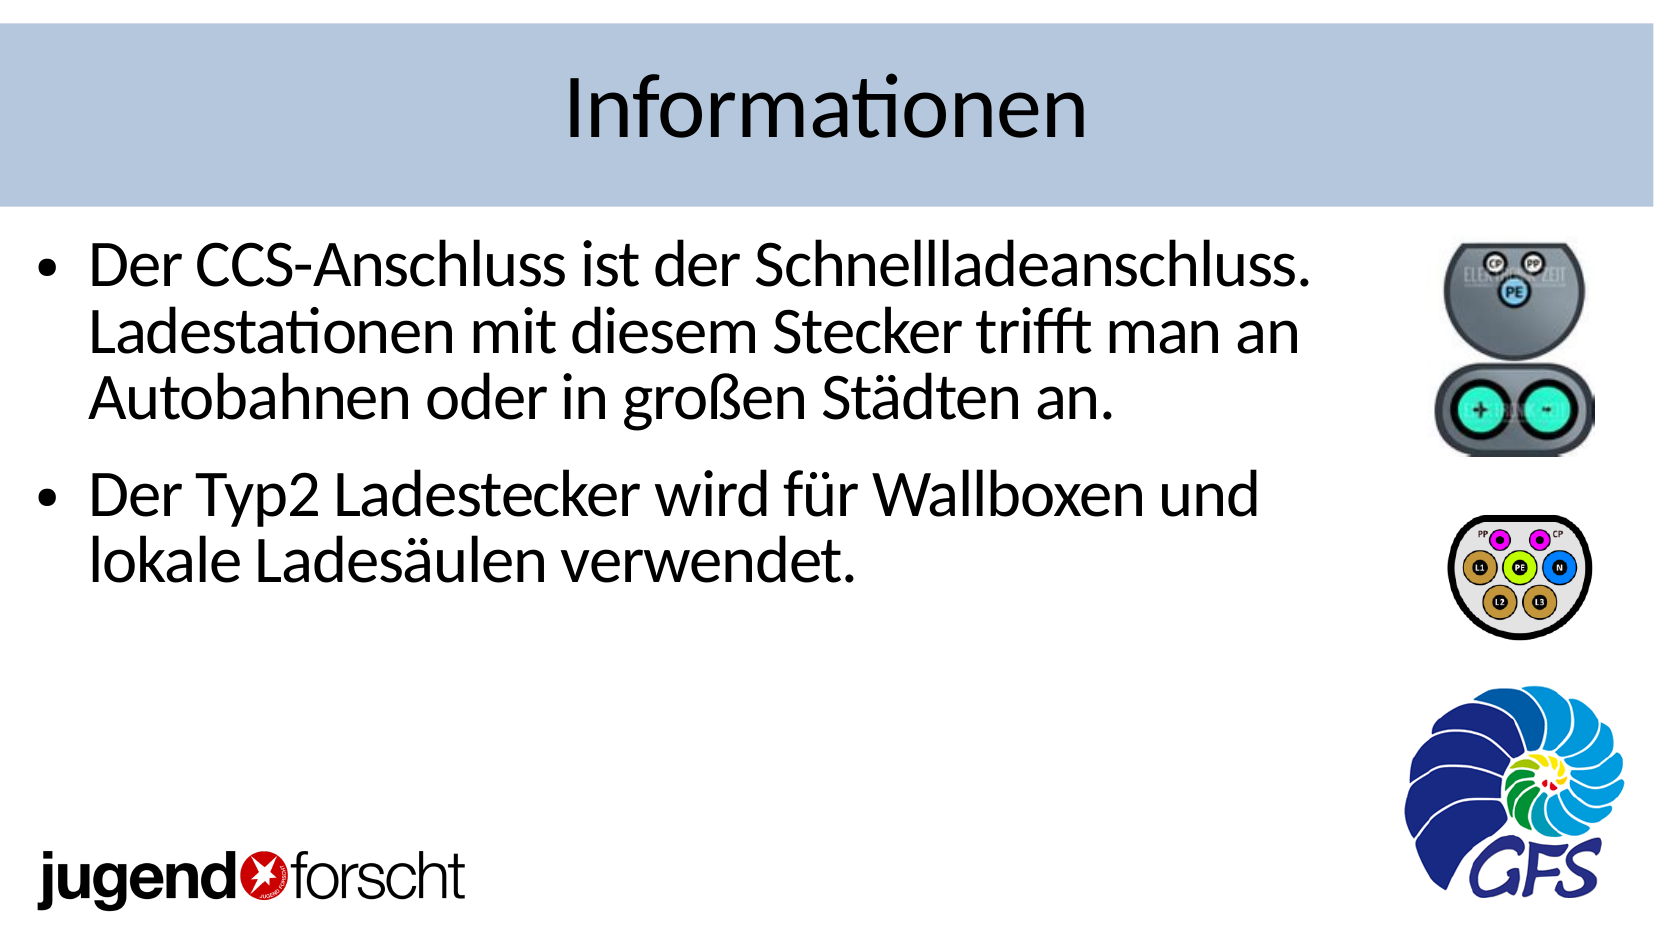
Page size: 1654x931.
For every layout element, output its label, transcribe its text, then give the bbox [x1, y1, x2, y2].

picture [29, 846, 473, 916]
list Der CCS-Anschluss ist der Schnellladeanschluss. Ladestationen mit diesem Stecker trifft man an Autobahnen oder in großen Städten an. Der Typ2 Ladestecker wird für Wallboxen und lokale Ladesäulen verwendet. [17, 236, 1418, 827]
picture [1387, 476, 1643, 916]
title Informationen [0, 23, 1654, 207]
picture [1427, 236, 1595, 457]
